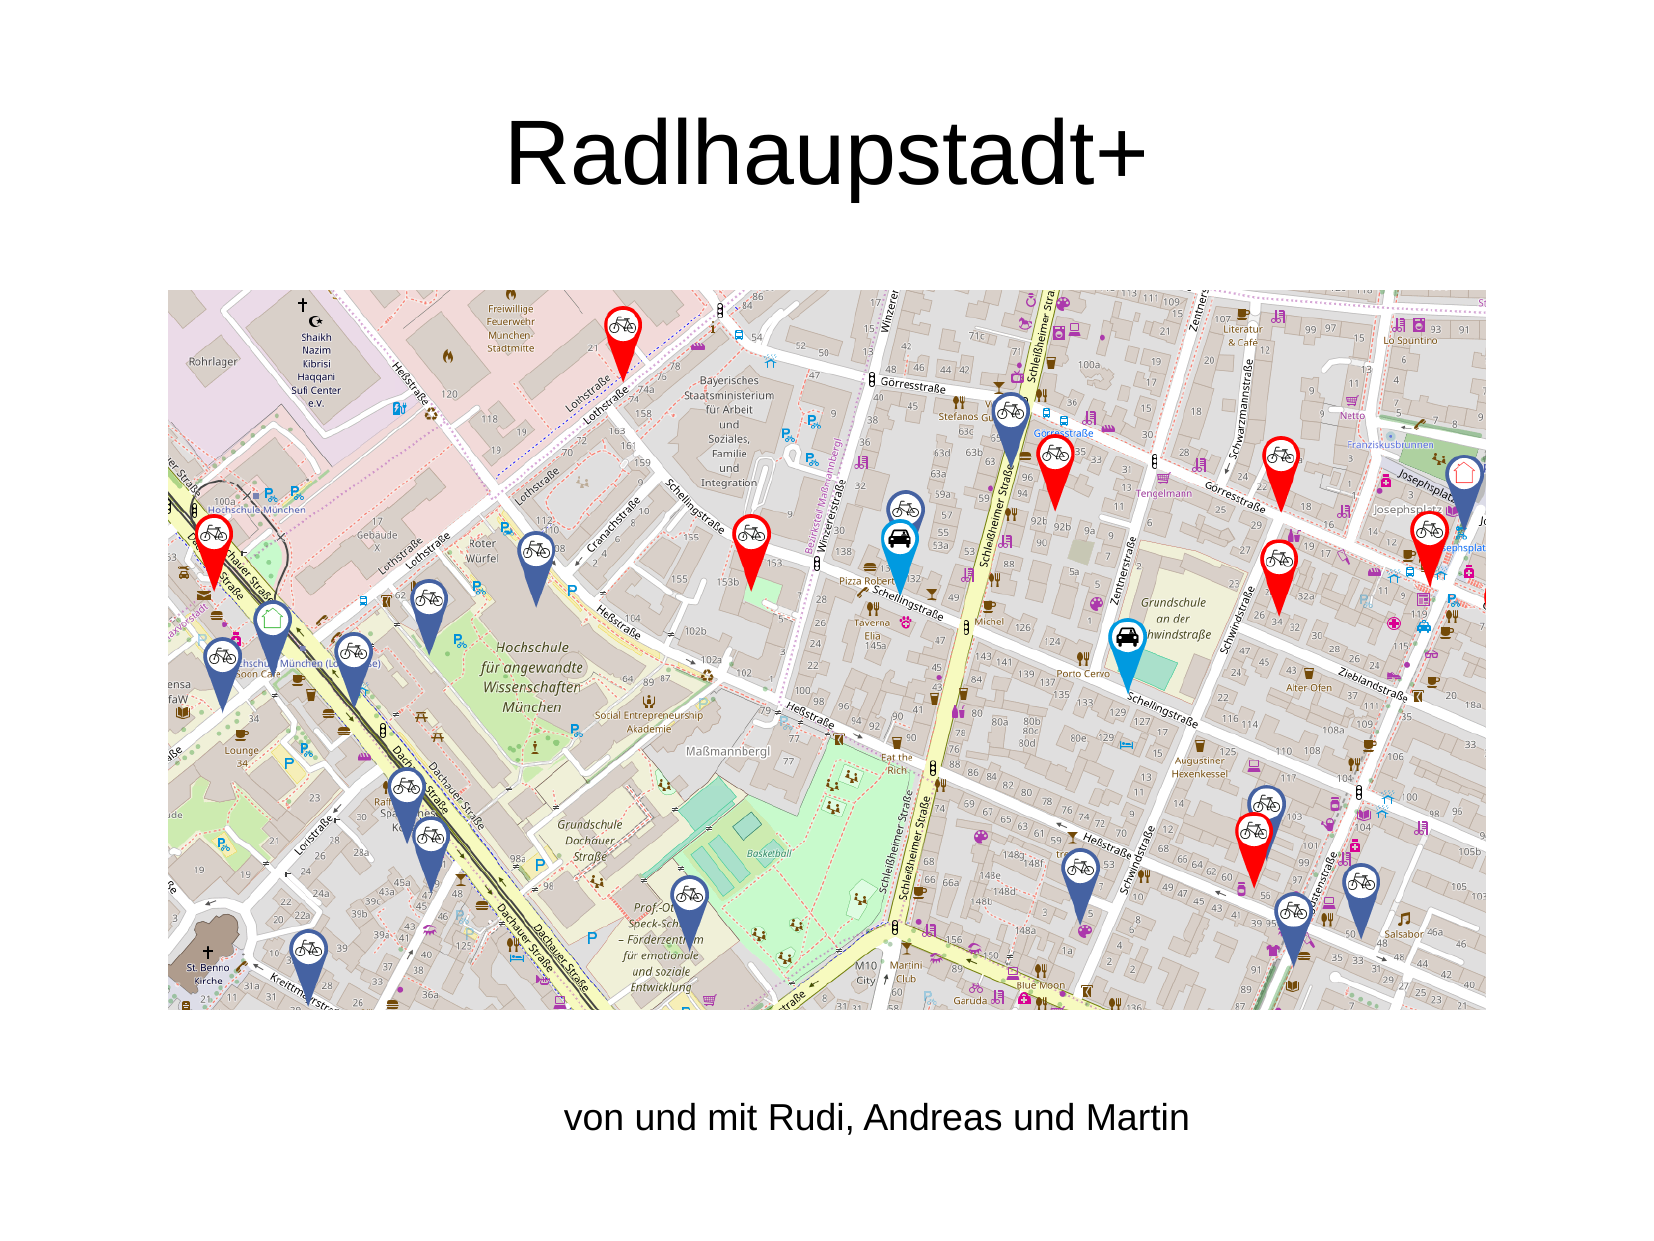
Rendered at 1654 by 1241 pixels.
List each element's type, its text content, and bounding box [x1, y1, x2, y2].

picture [168, 290, 1486, 1010]
text_box von und mit Rudi, Andreas und Martin [549, 1088, 1205, 1146]
title Radlhaupstadt+ [82, 49, 1571, 257]
